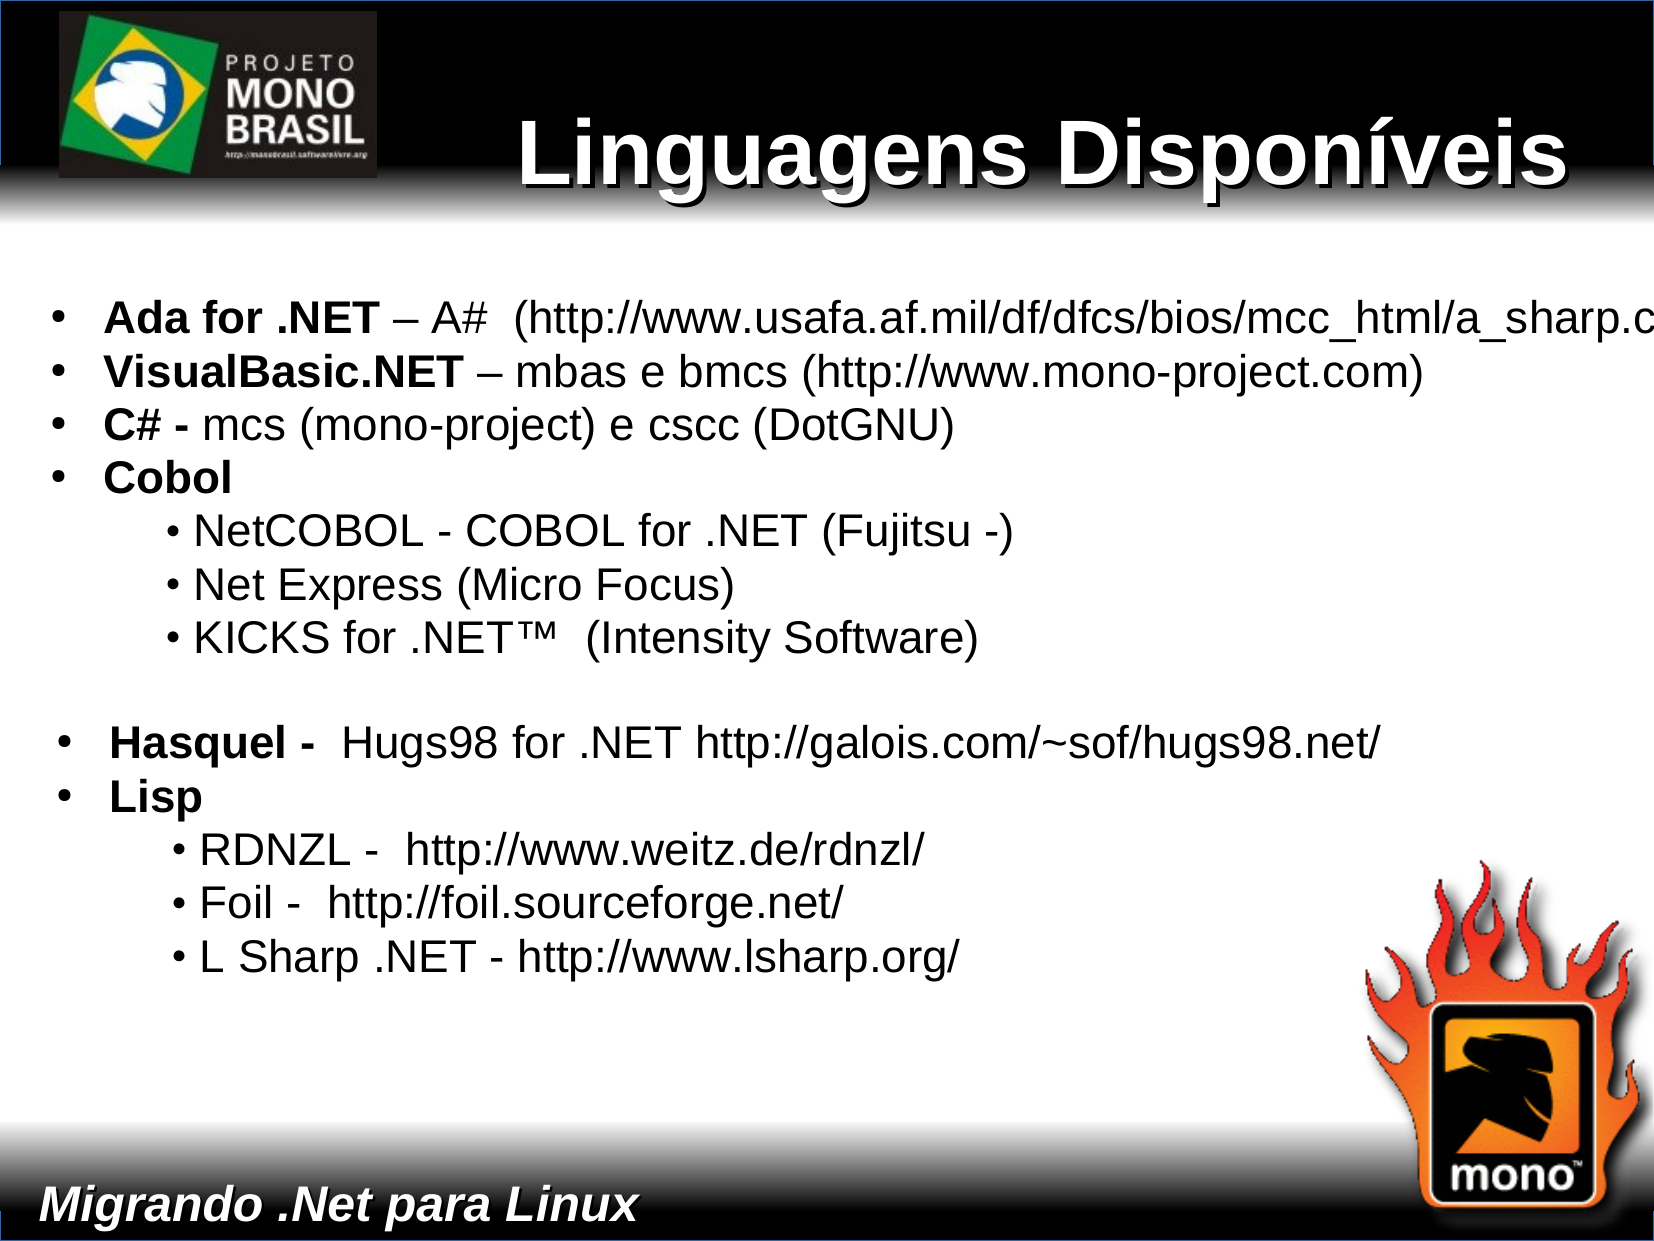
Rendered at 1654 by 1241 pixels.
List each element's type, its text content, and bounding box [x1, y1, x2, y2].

text_box Migrando .Net para Linux [23, 1168, 546, 1241]
title Linguagens Disponíveis [82, 49, 1571, 257]
picture [59, 11, 377, 178]
picture [1302, 805, 1654, 1241]
text_box Hasquel - Hugs98 for .NET http://galois.com/~sof/hugs98.net/ Lisp RDNZL - http://www.weitz.de/rdnzl/ Foil - http://foil.sourceforge.net/ L Sharp .NET - http://www.lsharp.org/ [21, 716, 1489, 982]
text_box Ada for .NET – A# (http://www.usafa.af.mil/df/dfcs/bios/mcc_html/a_sharp.cfm) VisualBasic.NET – mbas e bmcs (http://www.mono-project.com) C# - mcs (mono-project) e cscc (DotGNU) Cobol NetCOBOL - COBOL for .NET (Fujitsu -) Net Express (Micro Focus) KICKS for .NET™ (Intensity Software) [15, 291, 1654, 664]
